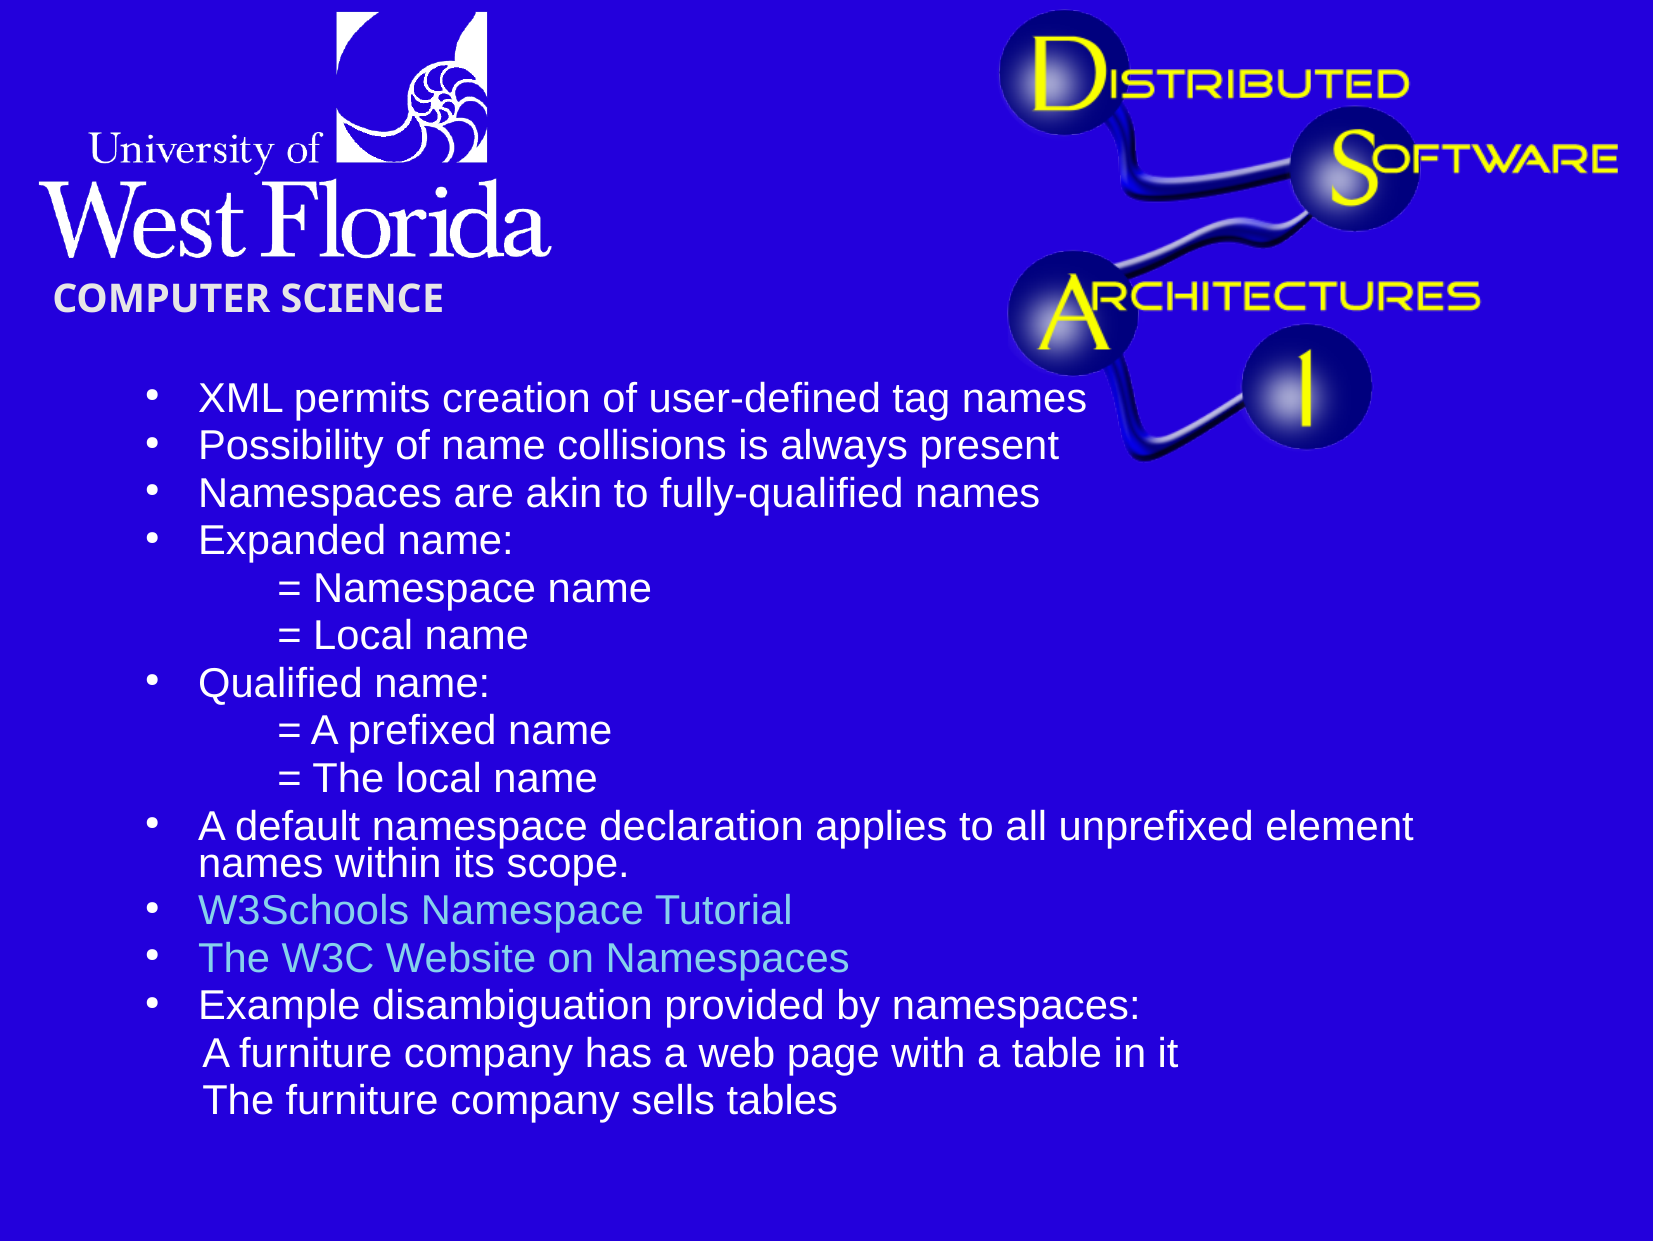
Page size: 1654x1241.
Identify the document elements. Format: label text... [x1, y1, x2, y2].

picture [910, 0, 1653, 506]
picture [37, 0, 559, 262]
text_box XML permits creation of user-defined tag names Possibility of name collisions is always present Namespaces are akin to fully-qualified names Expanded name: = Namespace name = Local name Qualified name: = A prefixed name = The local name A default namespace declaration applies to all unprefixed element names within its scope. W3Schools Namespace Tutorial The W3C Website on Namespaces Example disambiguation provided by namespaces: A furniture company has a web page with a table in it The furniture company sells tables [112, 375, 1480, 1191]
text_box COMPUTER SCIENCE [37, 262, 563, 334]
